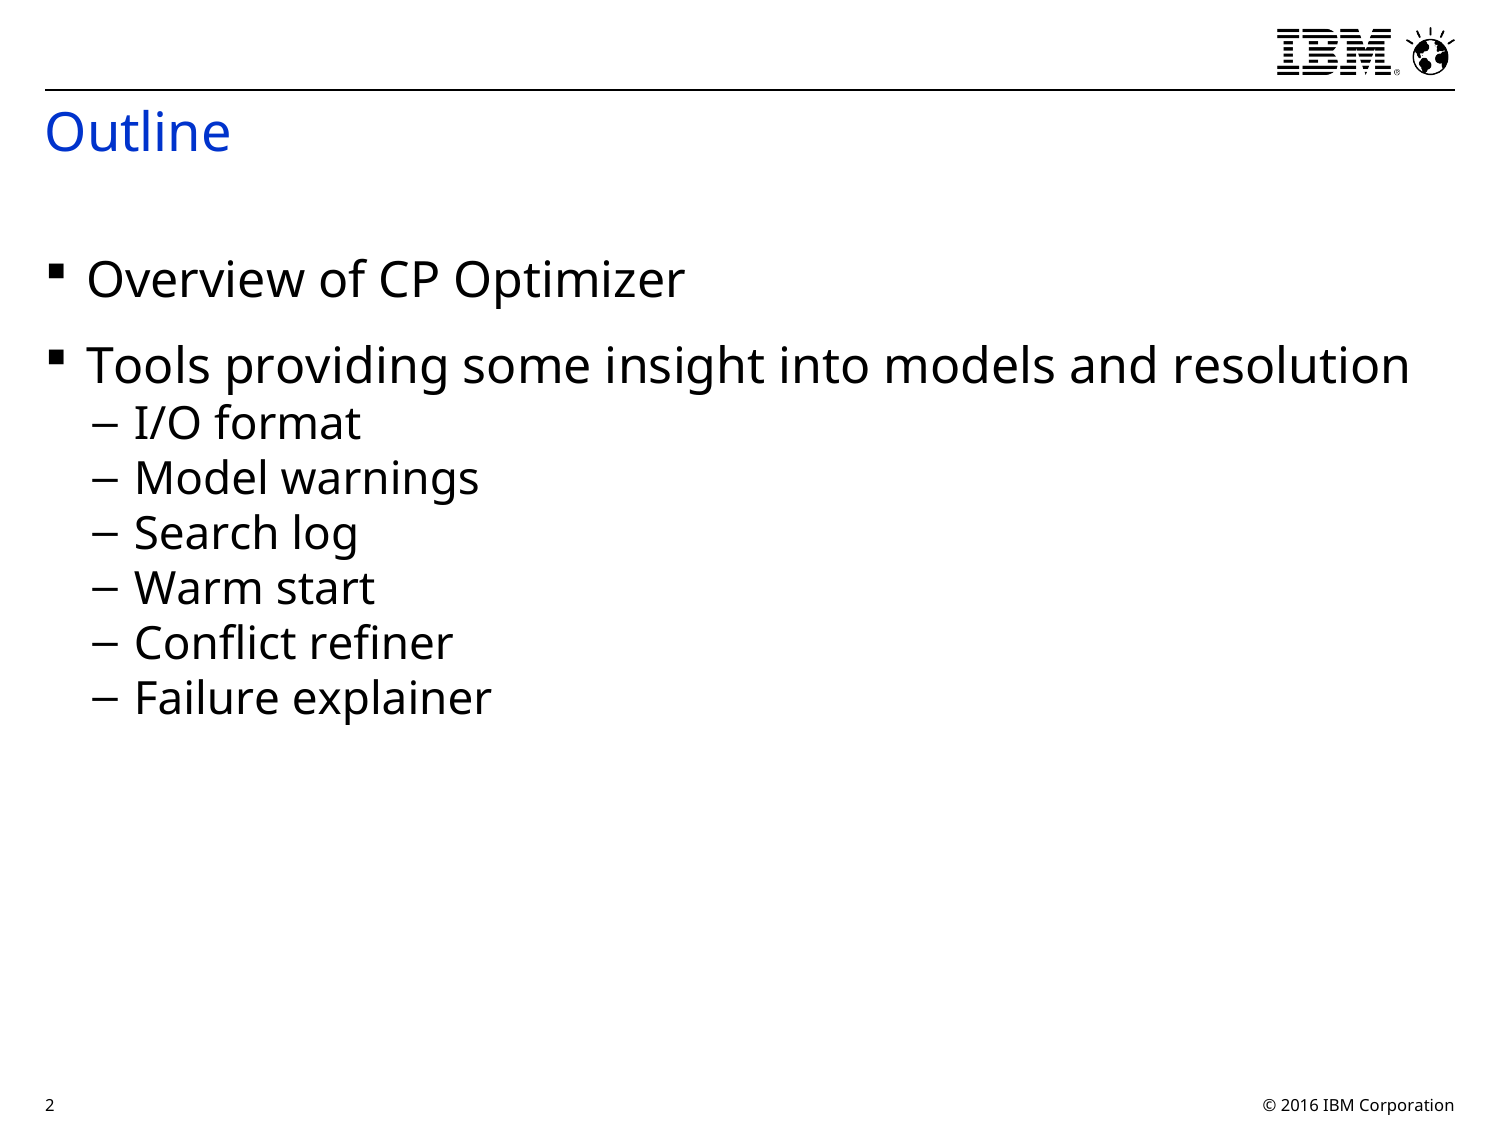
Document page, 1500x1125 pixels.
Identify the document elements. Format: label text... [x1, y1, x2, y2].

picture [1260, 10, 1468, 90]
title Outline [29, 97, 1455, 203]
list Overview of CP Optimizer Tools providing some insight into models and resolution I/O format Model warnings Search log Warm start Conflict refiner Failure explainer [29, 239, 1455, 1066]
